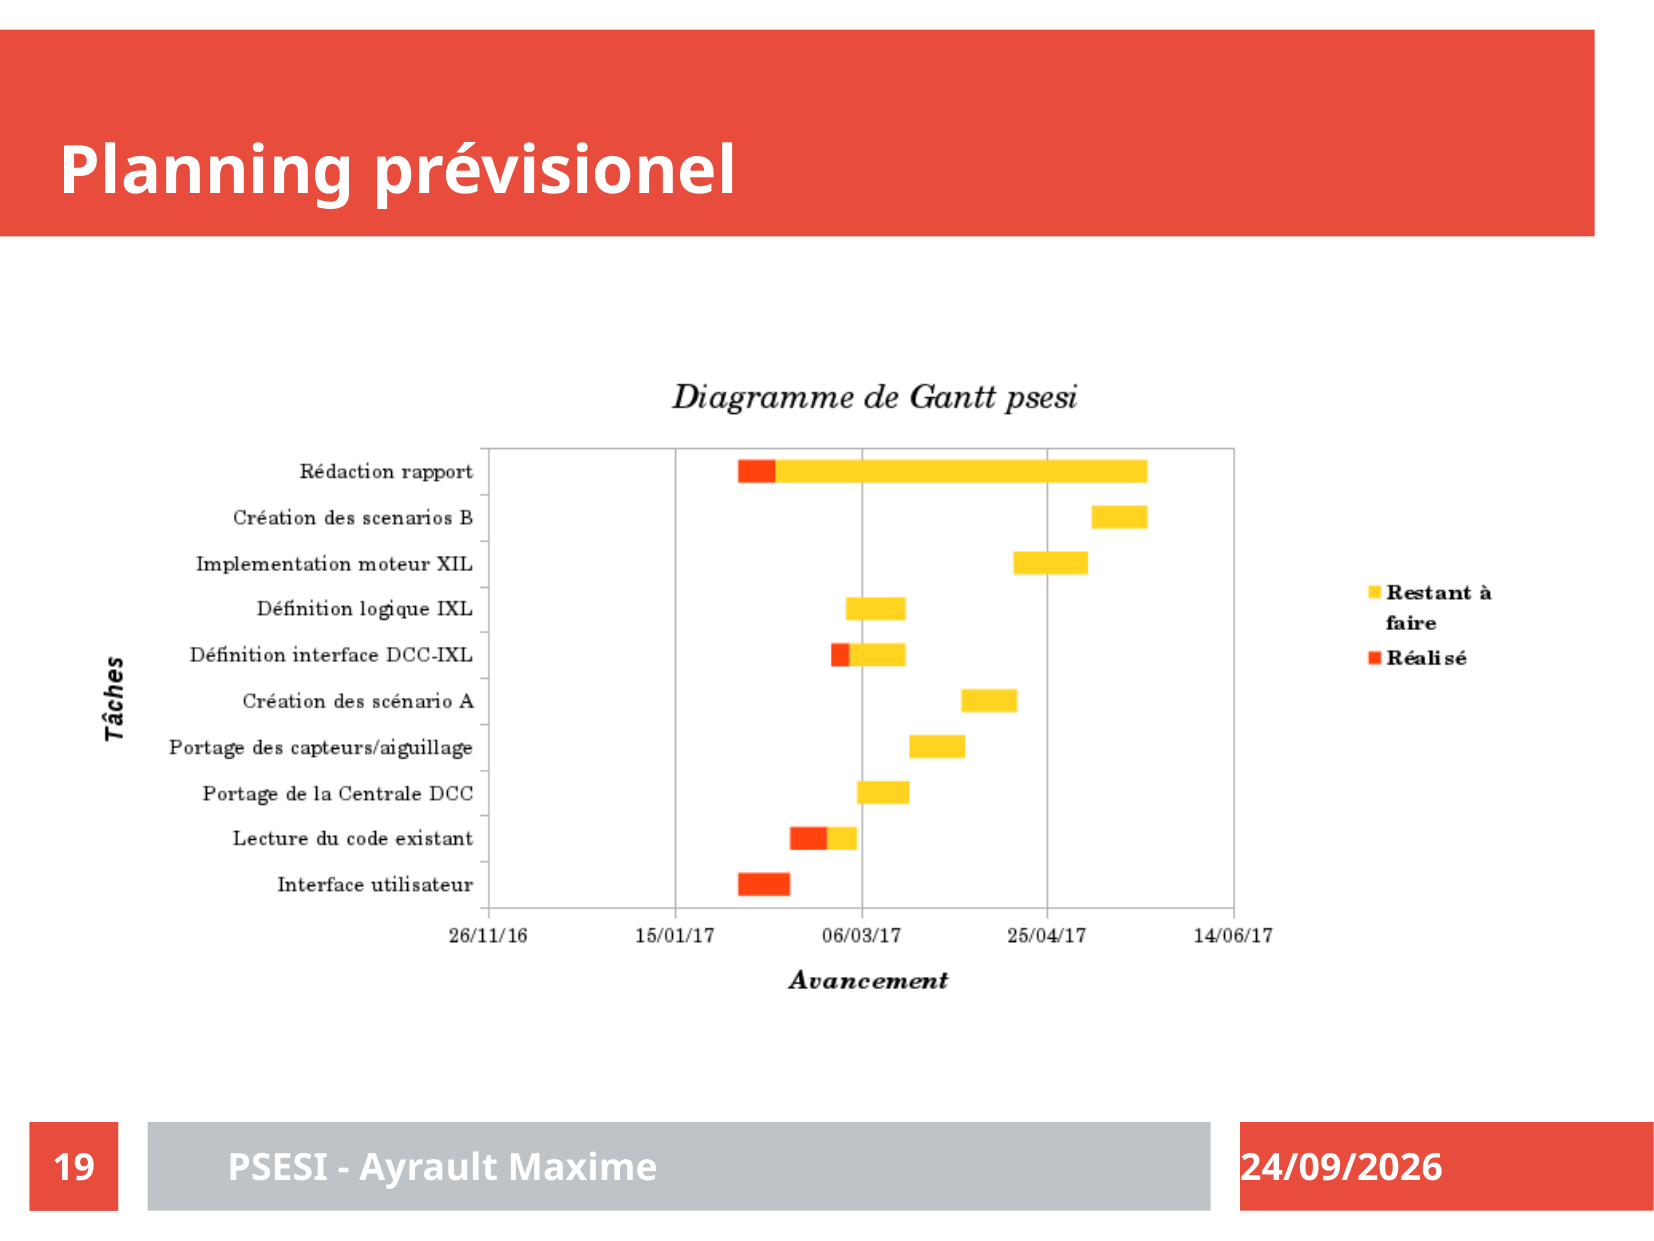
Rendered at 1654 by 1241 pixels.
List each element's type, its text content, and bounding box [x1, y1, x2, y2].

picture [0, 354, 1607, 1040]
text_box [29, 1122, 119, 1211]
text_box 2017/3/6 [1240, 1122, 1625, 1211]
title Planning prévisionel [59, 59, 1595, 207]
text_box PSESI - Ayrault Maxime [177, 1122, 709, 1211]
